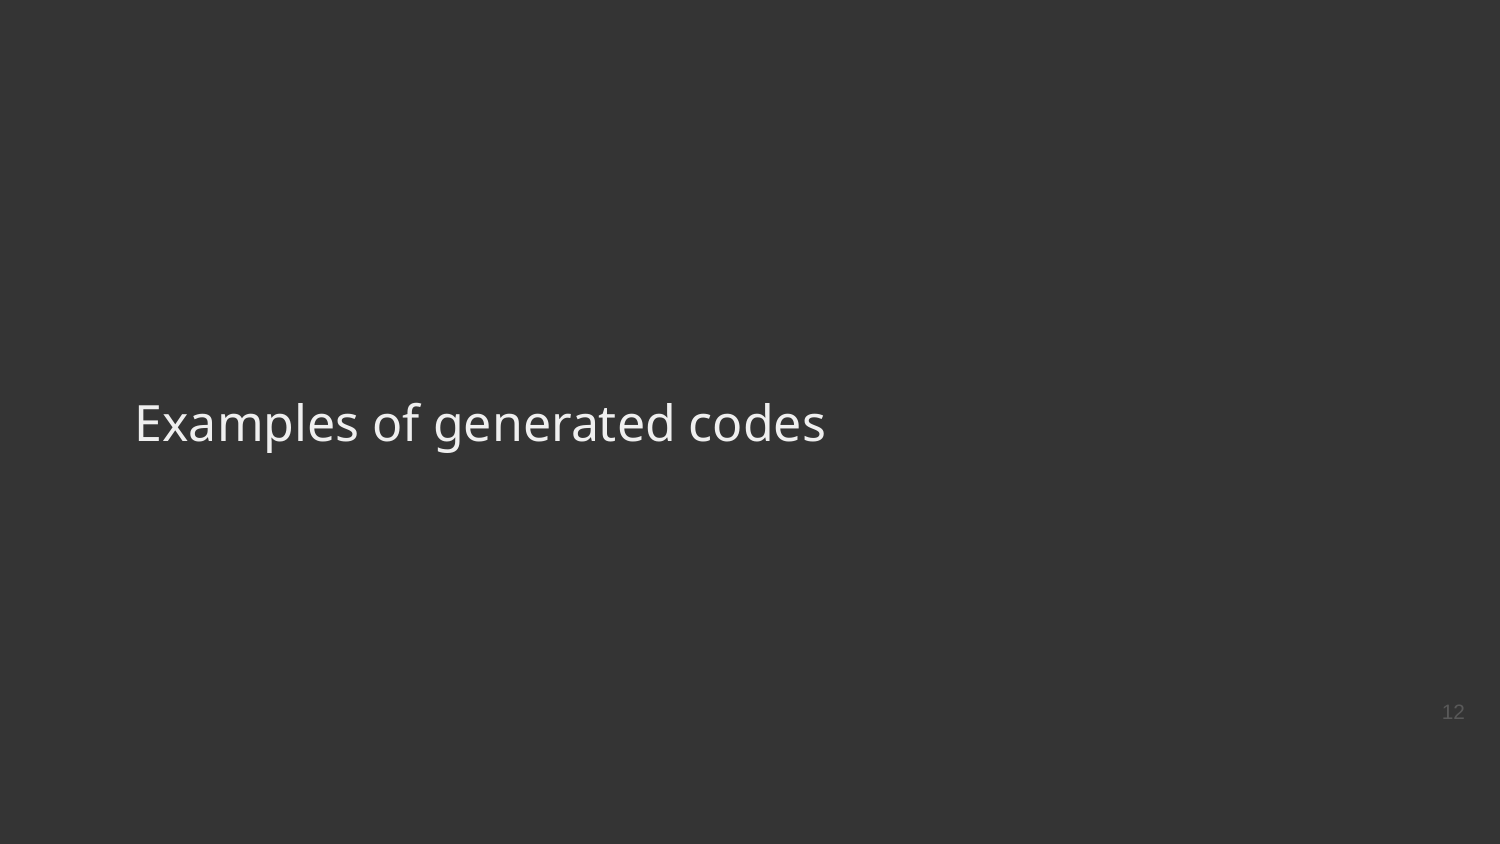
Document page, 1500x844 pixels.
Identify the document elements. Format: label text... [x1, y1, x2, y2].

text_box Examples of generated codes [119, 376, 1381, 467]
slide_number <number> [1389, 679, 1480, 744]
